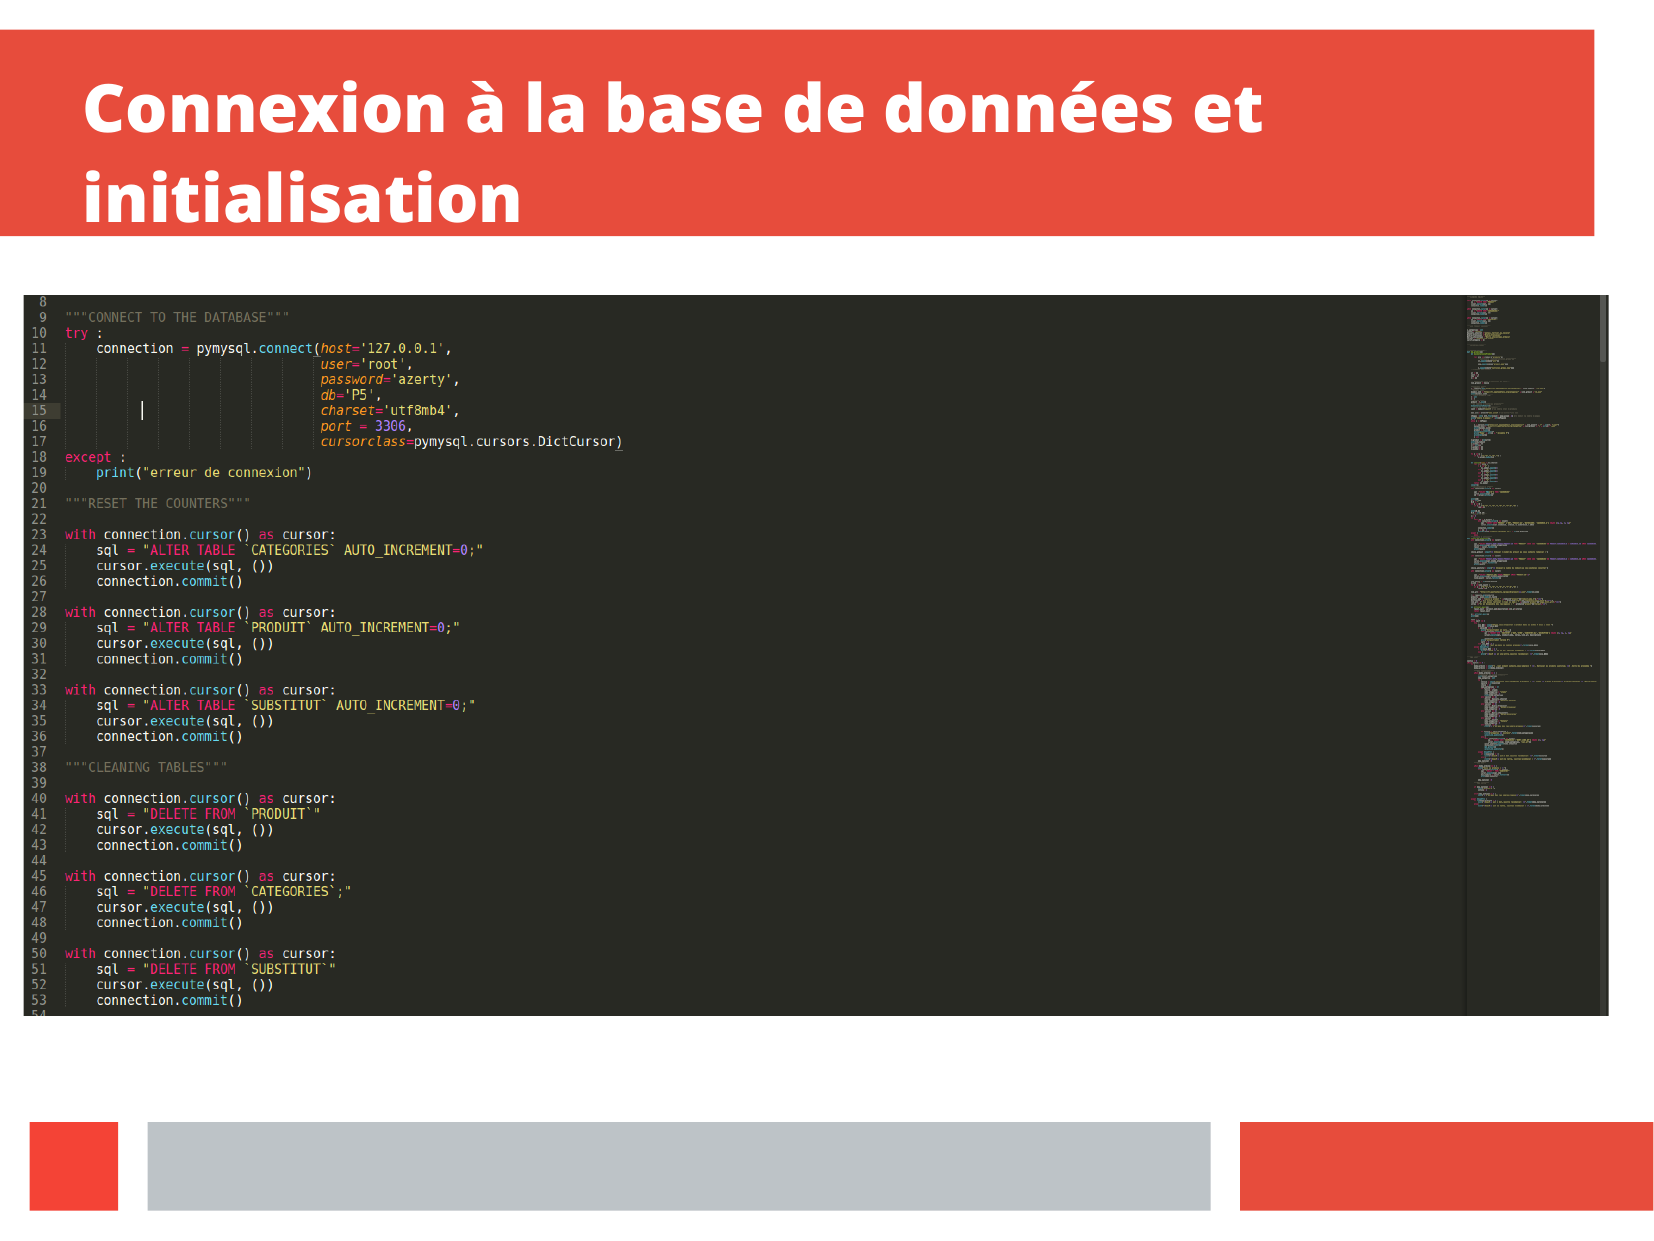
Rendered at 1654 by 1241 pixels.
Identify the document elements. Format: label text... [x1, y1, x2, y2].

title Connexion à la base de données et initialisation [82, 35, 1571, 243]
picture [23, 295, 1609, 1016]
